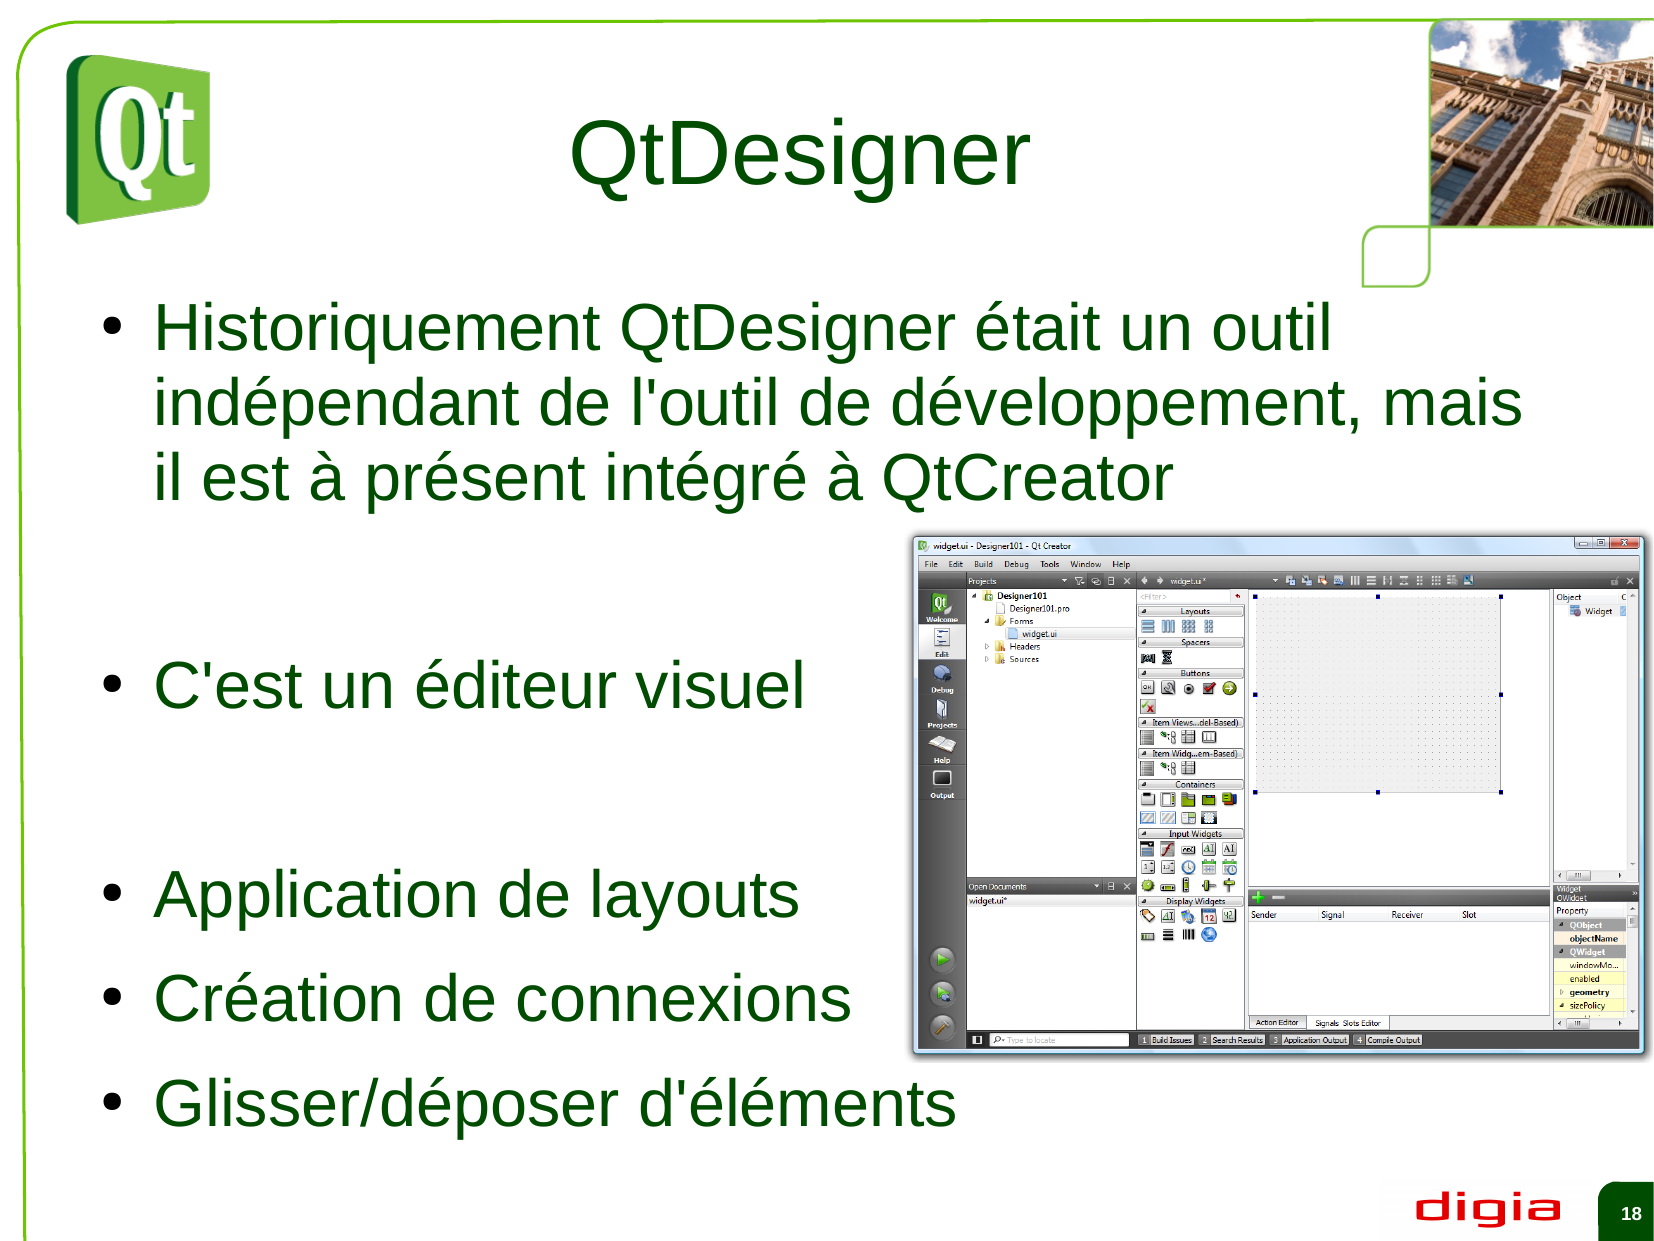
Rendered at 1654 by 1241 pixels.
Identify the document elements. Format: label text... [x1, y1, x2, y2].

title QtDesigner [263, 49, 1338, 257]
list Historiquement QtDesigner était un outil indépendant de l'outil de développement, mais il est à présent intégré à QtCreator C'est un éditeur visuel Application de layouts Création de connexions Glisser/déposer d'éléments [82, 290, 1571, 1141]
picture [904, 526, 1654, 1063]
picture [1338, 7, 1654, 308]
picture [66, 55, 210, 225]
picture [1380, 1179, 1596, 1241]
